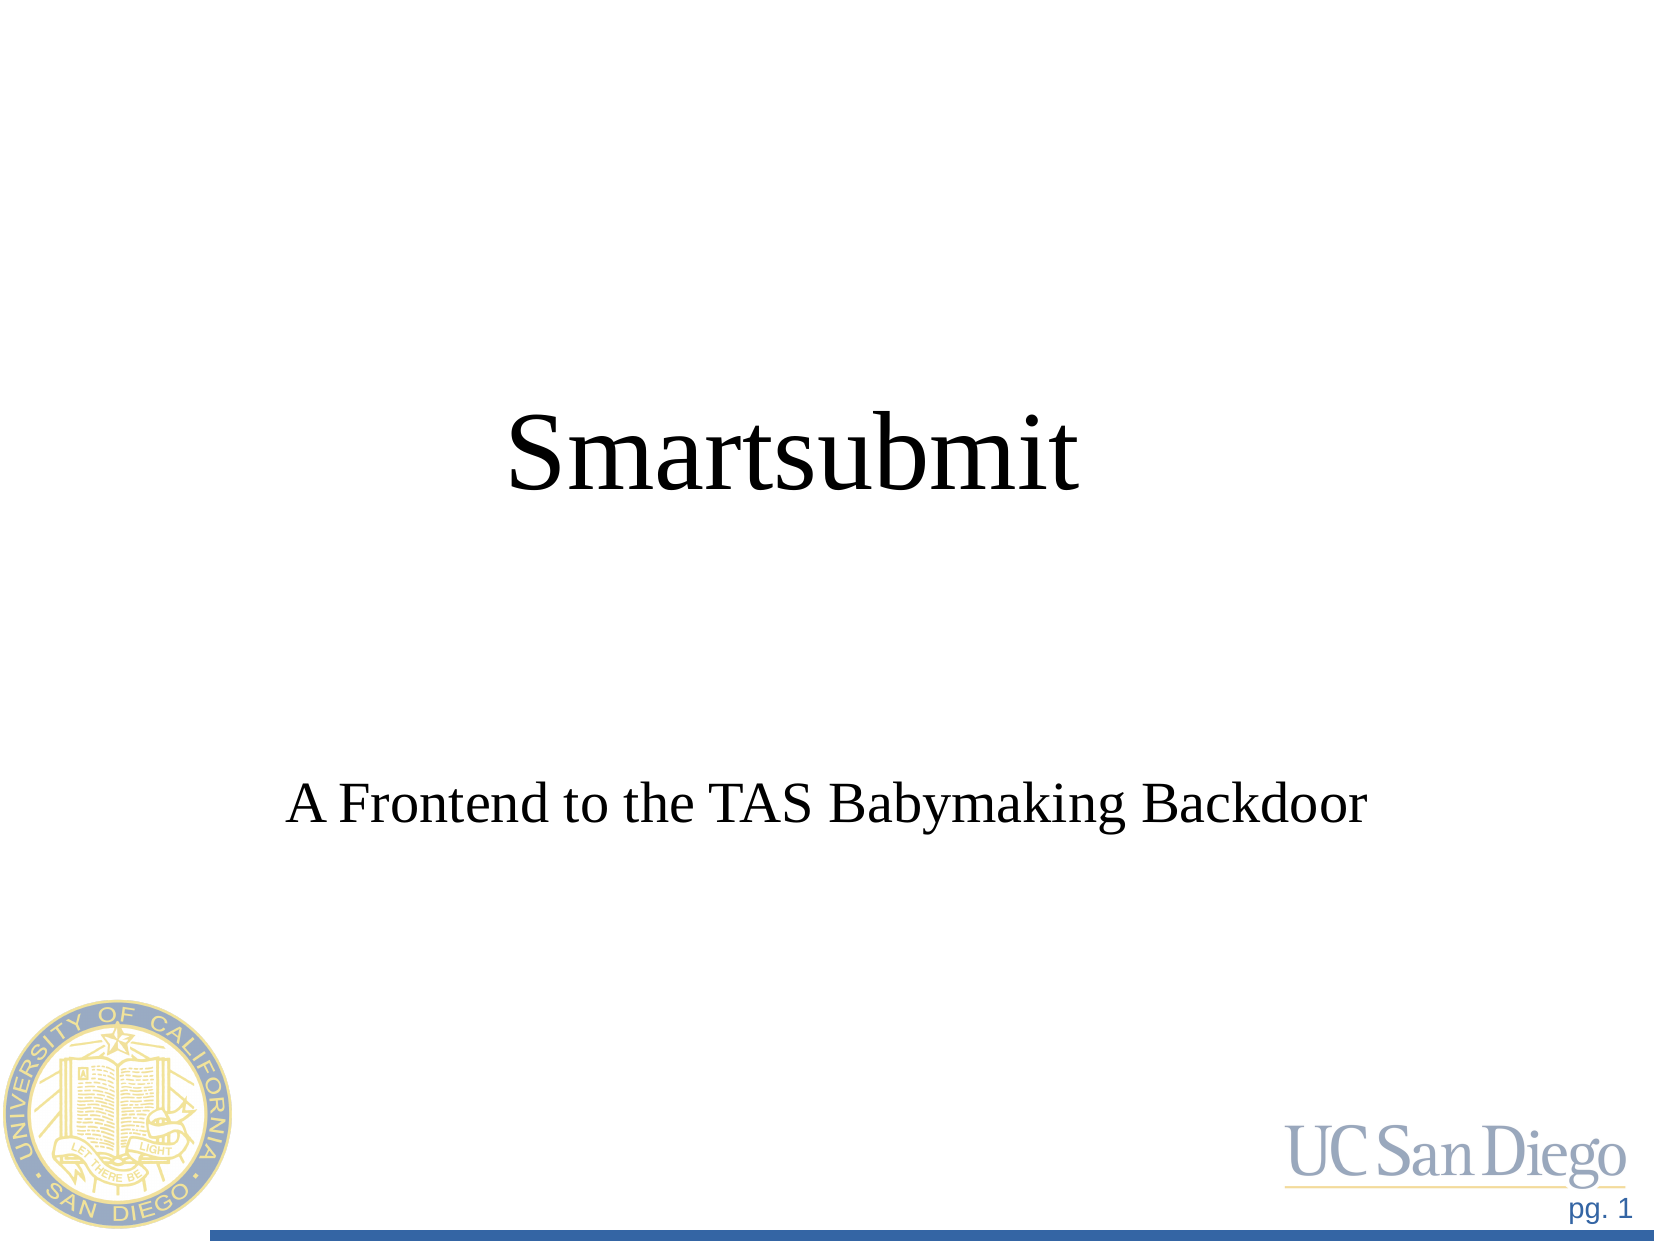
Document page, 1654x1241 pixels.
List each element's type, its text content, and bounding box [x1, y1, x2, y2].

text_box Smartsubmit [490, 381, 1152, 522]
title A Frontend to the TAS Babymaking Backdoor [82, 660, 1571, 946]
